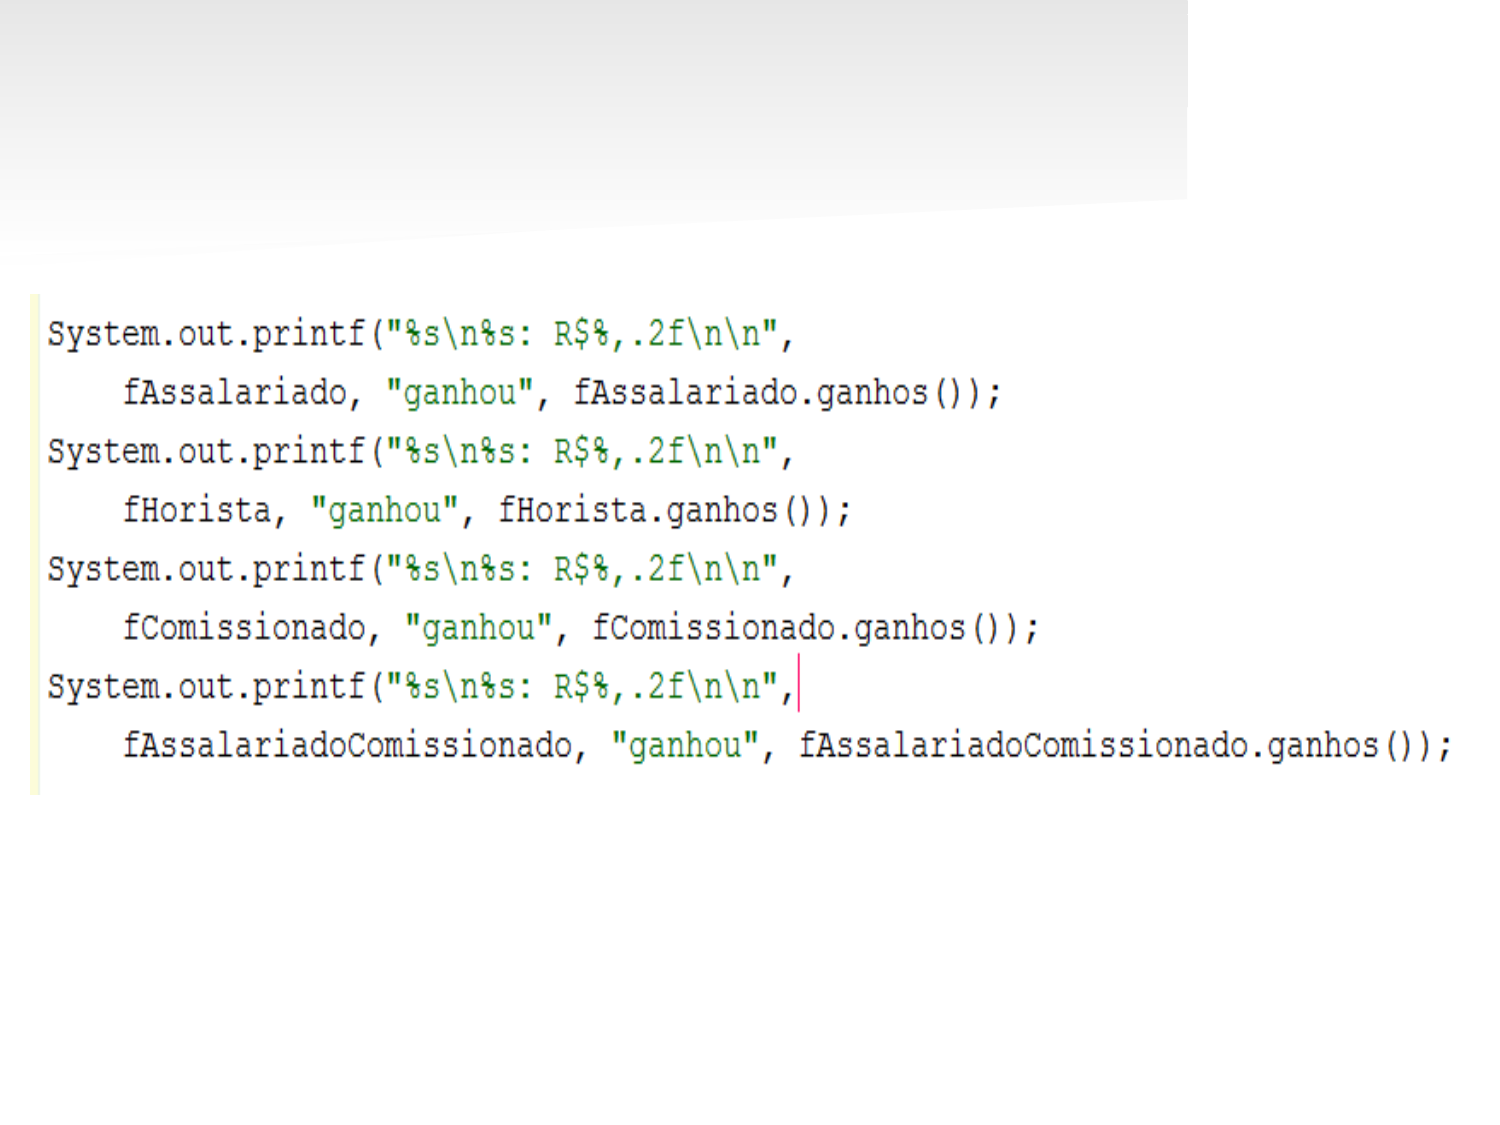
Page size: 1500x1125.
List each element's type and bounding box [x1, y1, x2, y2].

picture [30, 294, 1471, 796]
